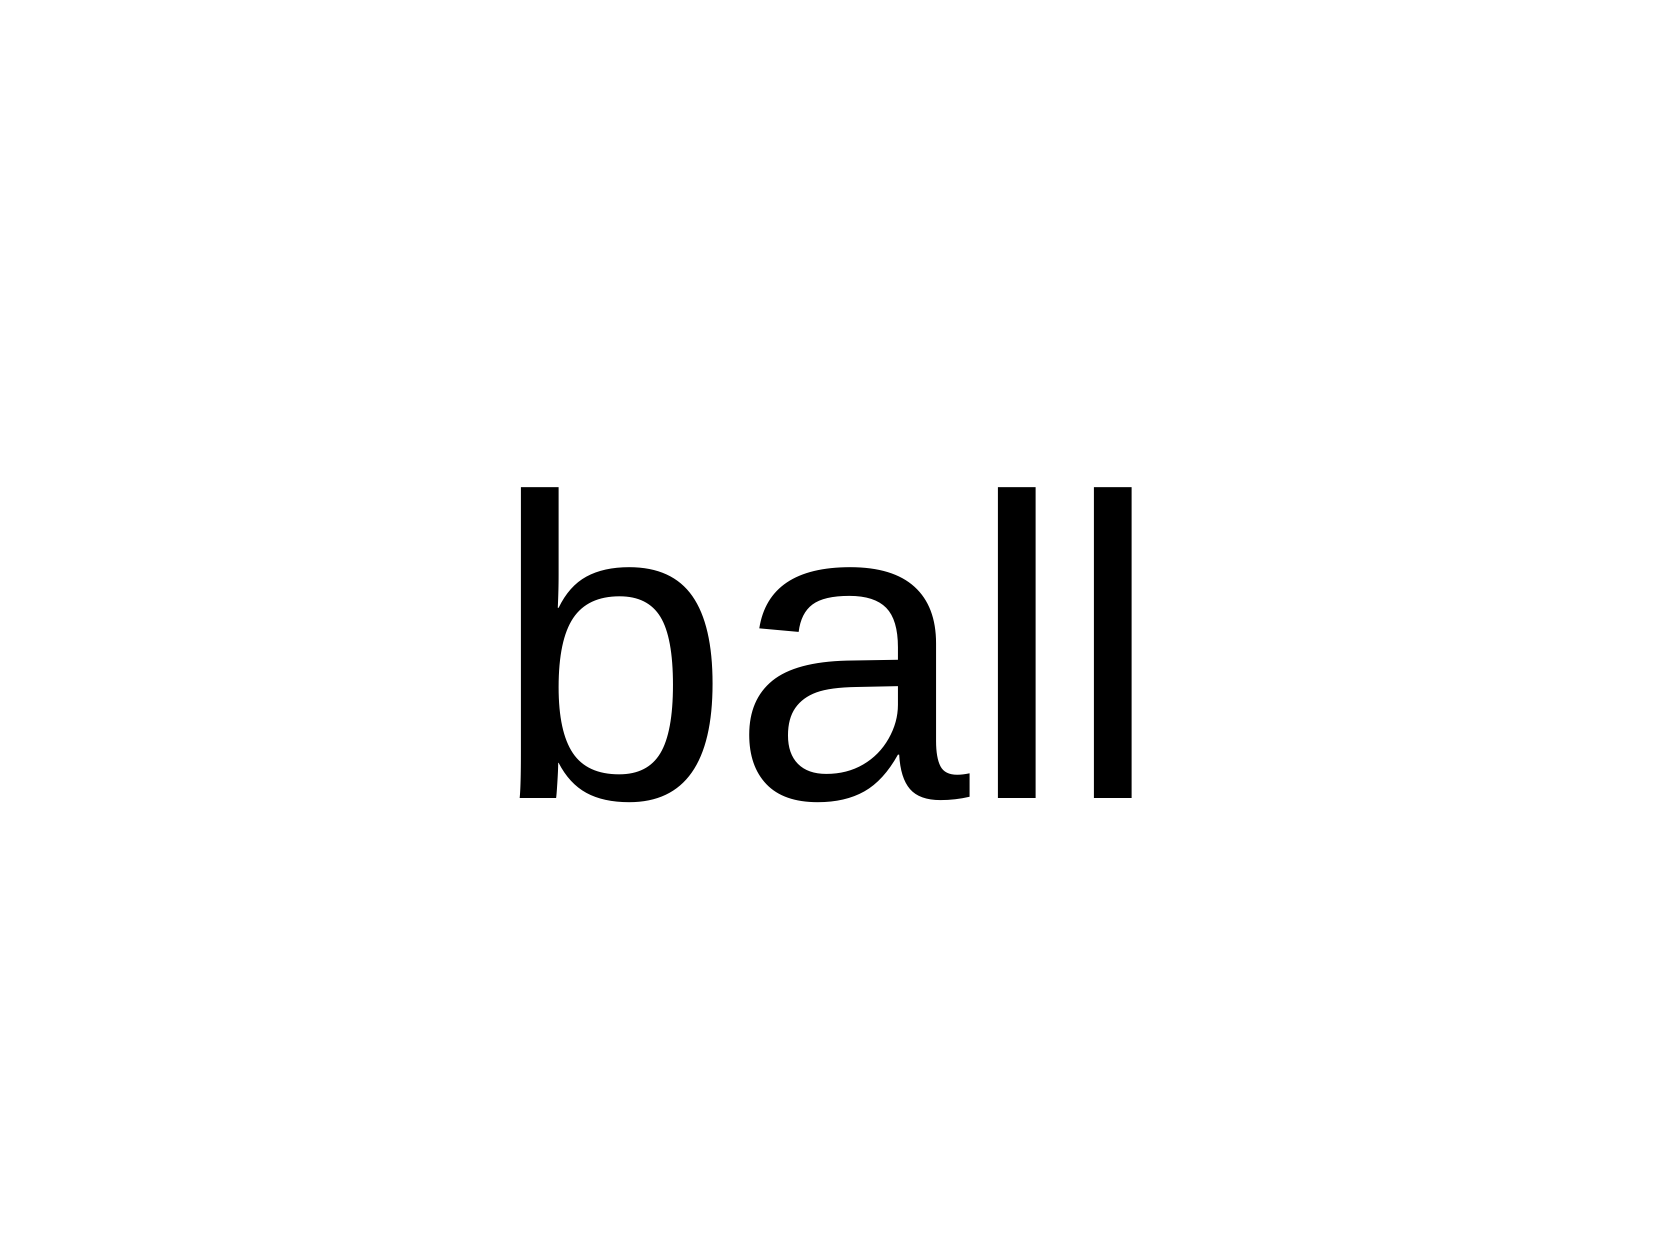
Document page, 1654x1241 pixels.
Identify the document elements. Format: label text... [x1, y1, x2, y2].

subtitle ball [82, 290, 1571, 1010]
